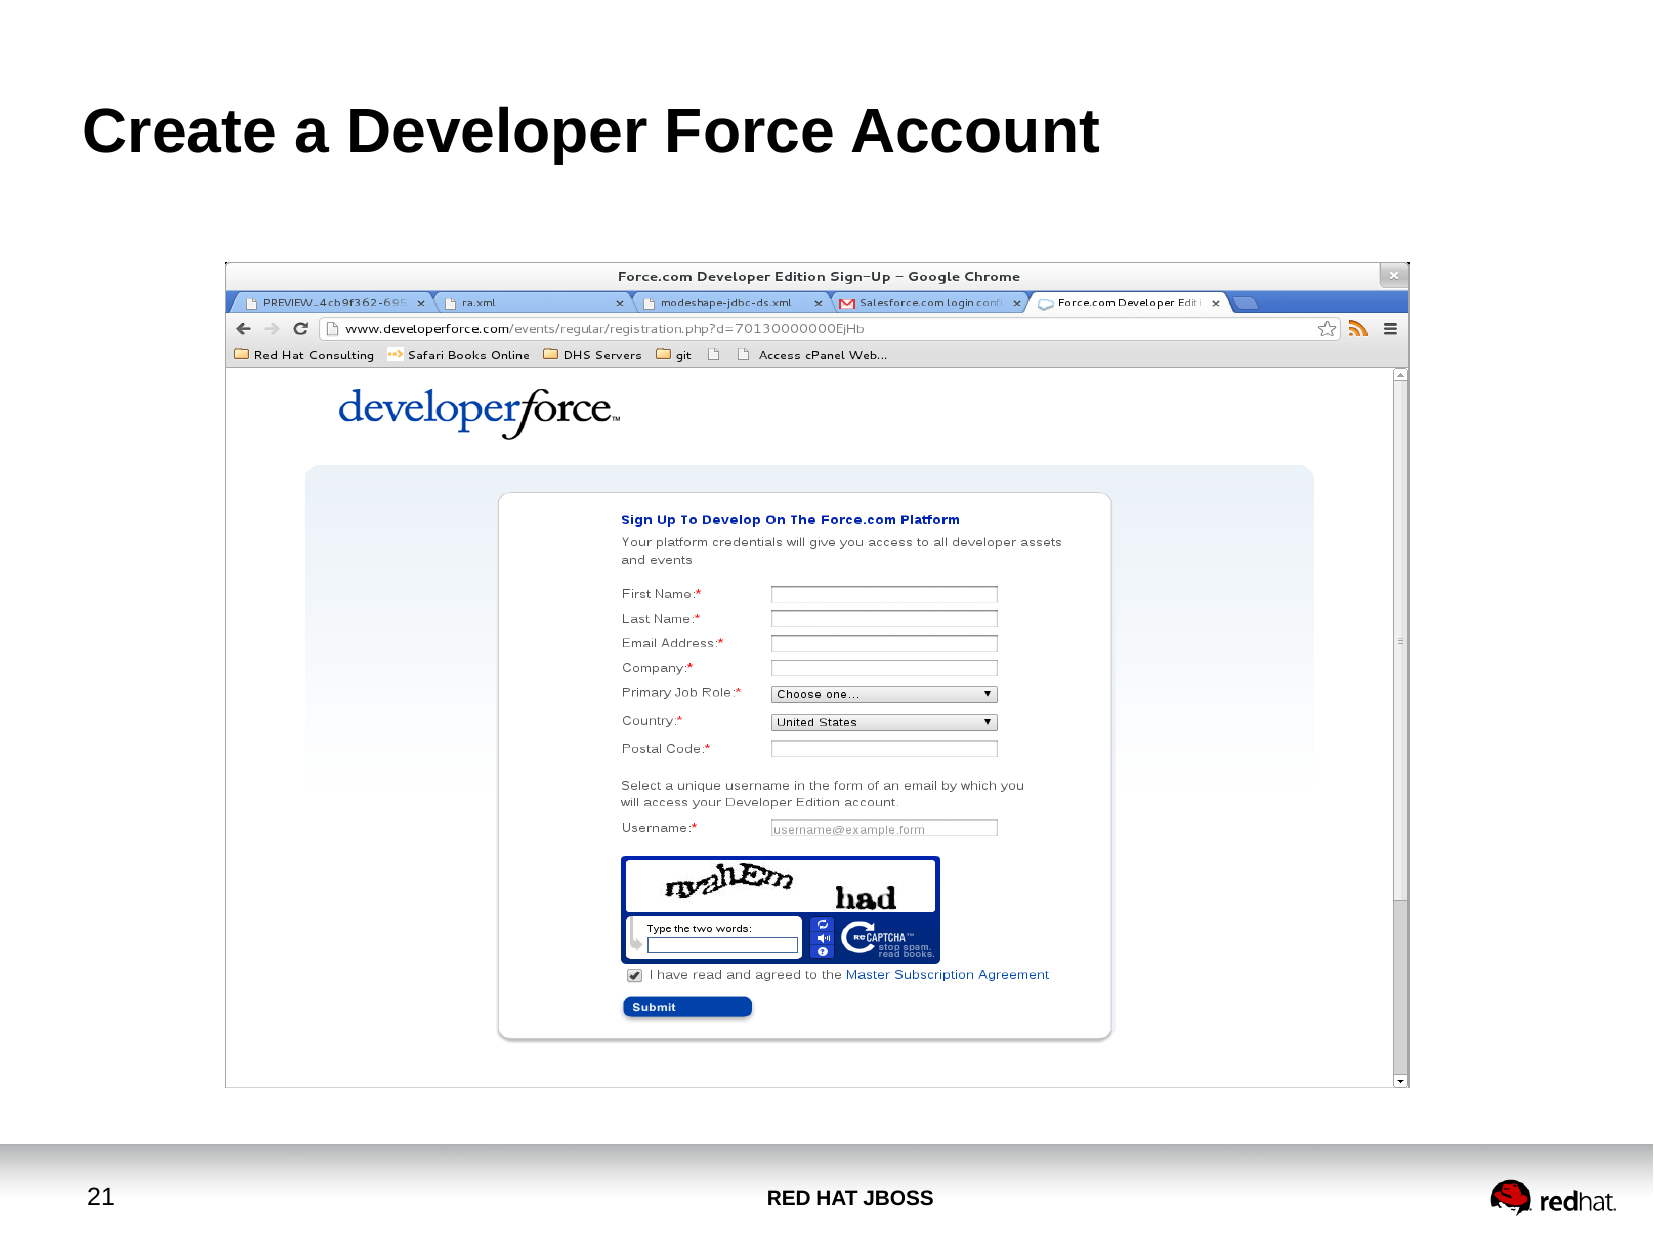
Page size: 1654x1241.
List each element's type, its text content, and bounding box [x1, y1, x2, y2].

picture [225, 262, 1410, 1088]
title Create a Developer Force Account [82, 37, 1571, 226]
picture [0, 1144, 1653, 1241]
